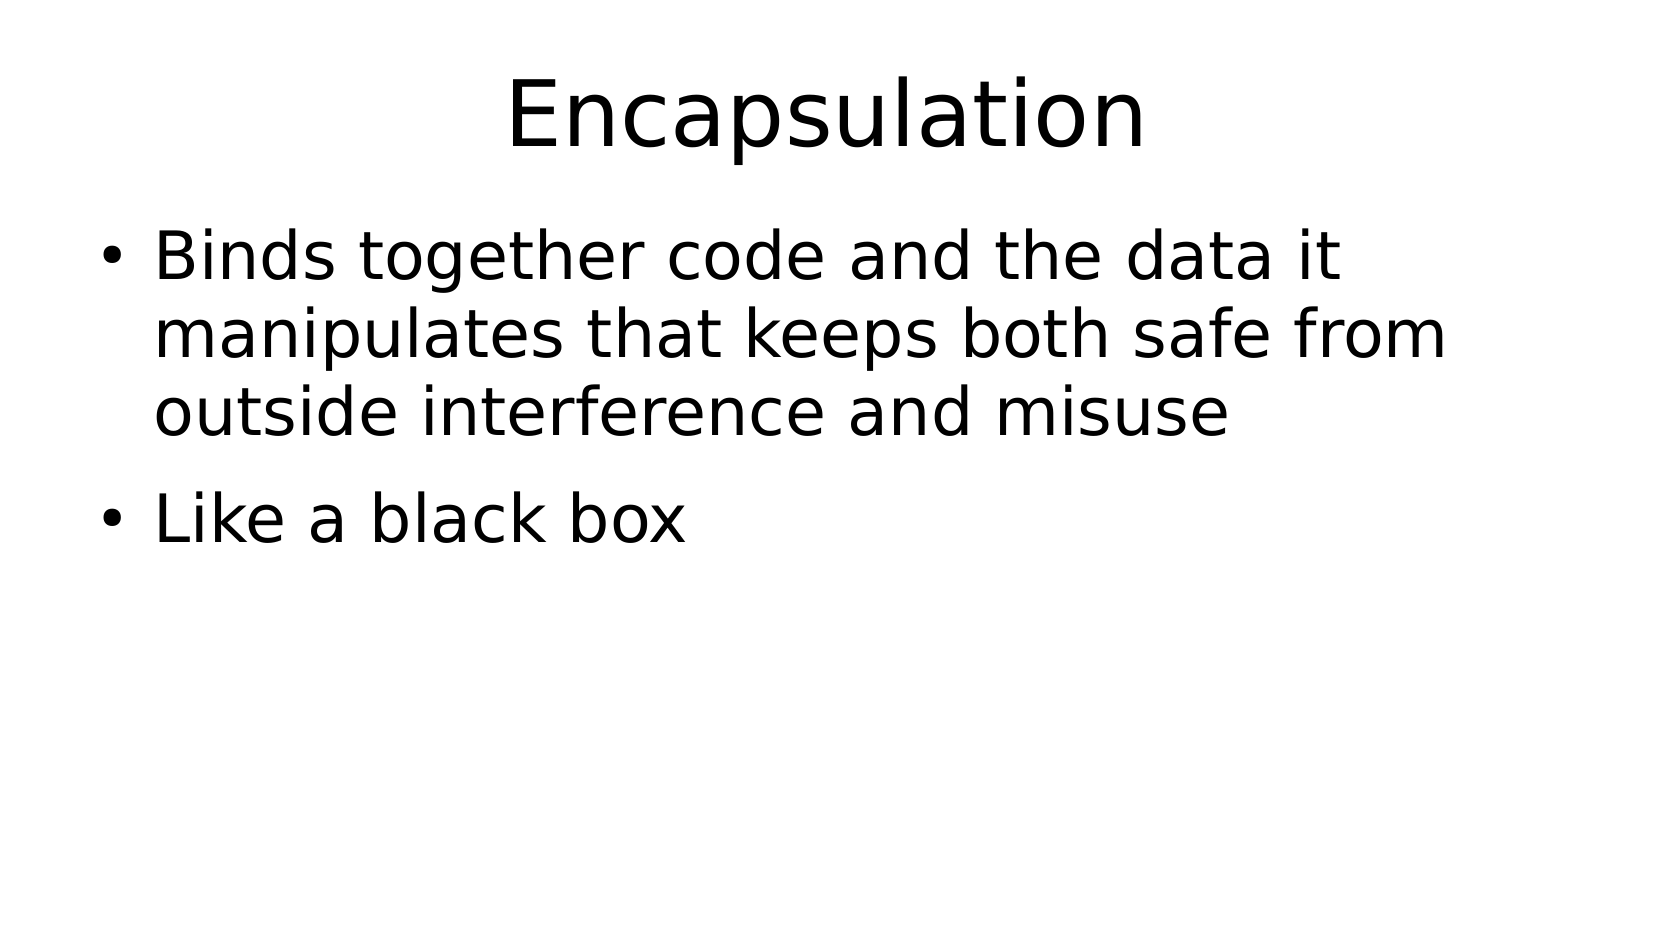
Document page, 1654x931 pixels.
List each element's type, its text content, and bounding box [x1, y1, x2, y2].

list Binds together code and the data it manipulates that keeps both safe from outside interference and misuse Like a black box [82, 217, 1571, 758]
title Encapsulation [82, 37, 1571, 193]
